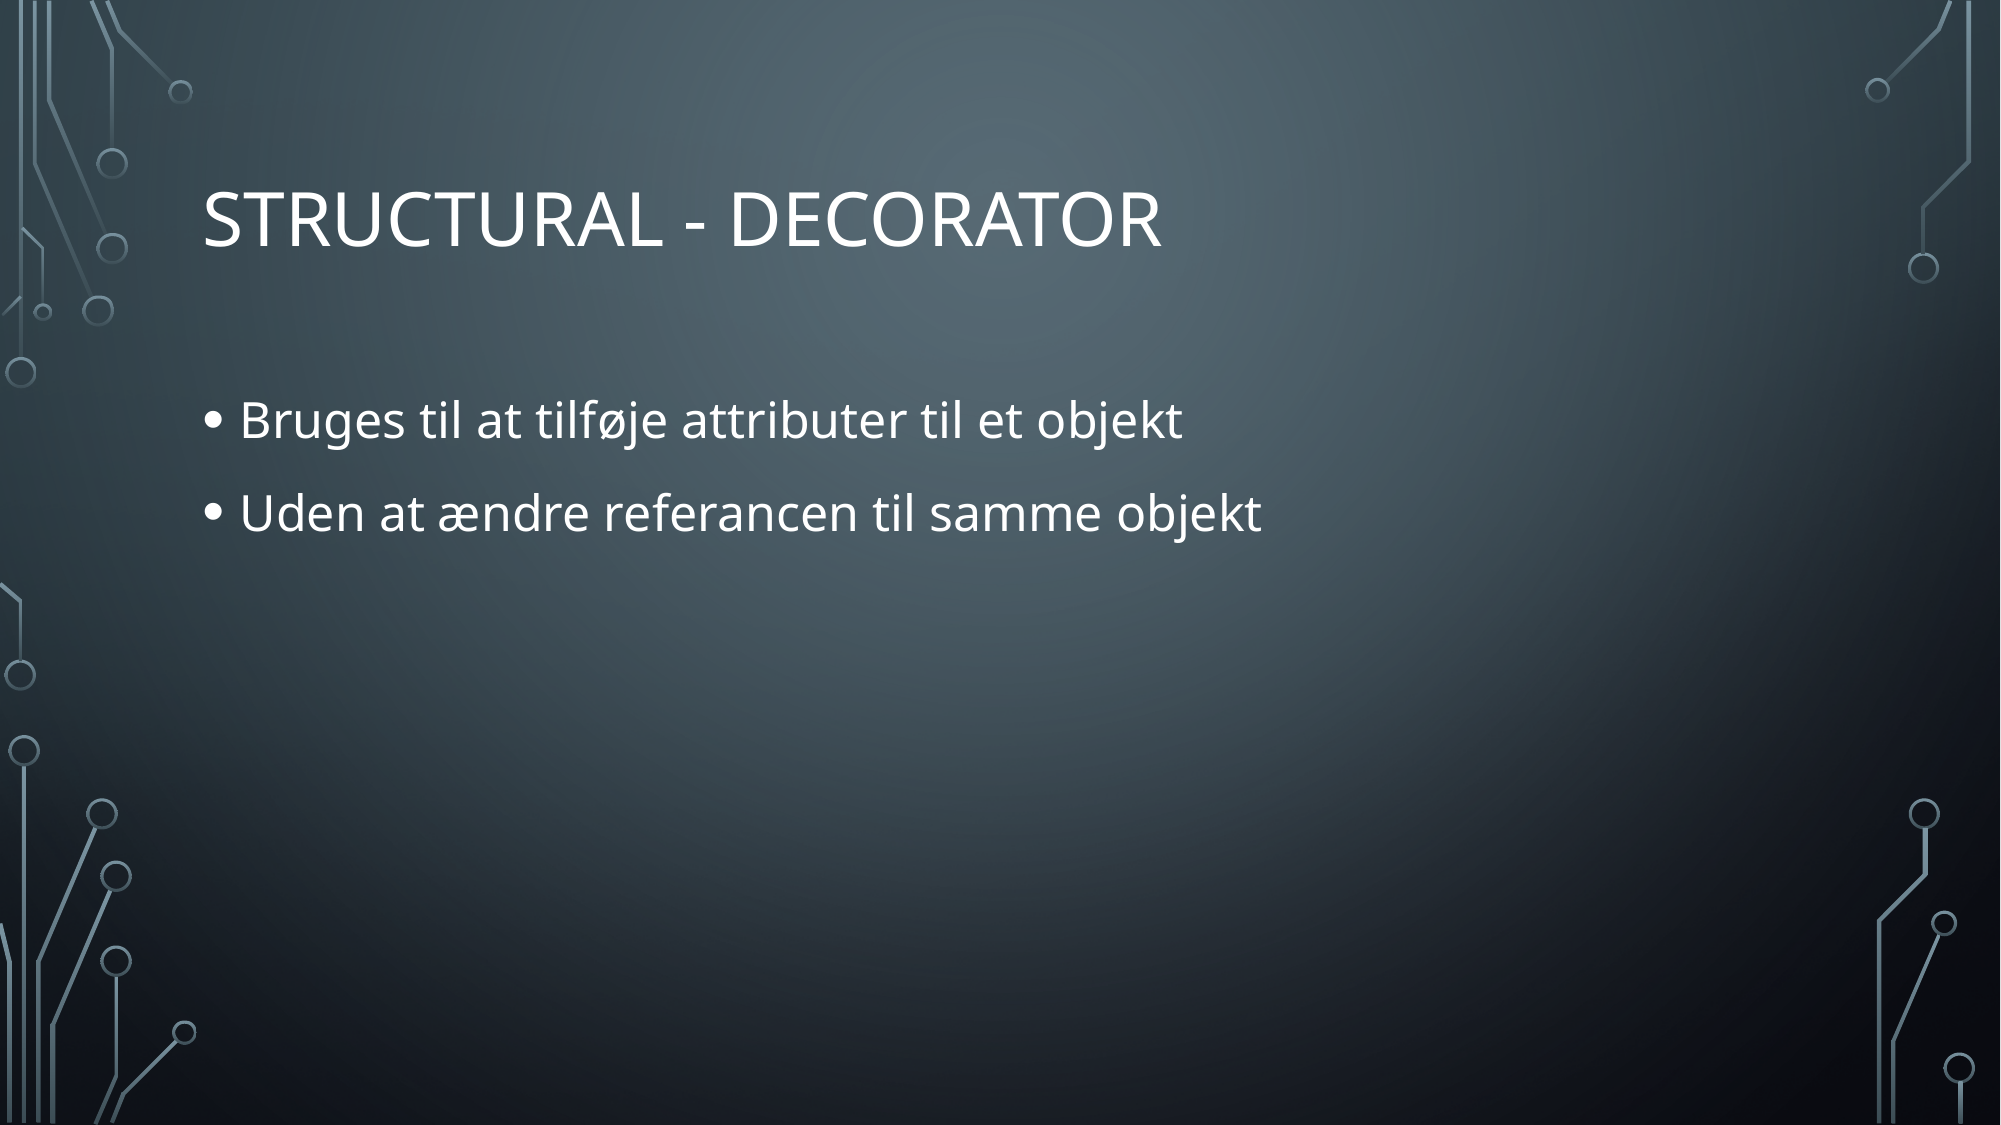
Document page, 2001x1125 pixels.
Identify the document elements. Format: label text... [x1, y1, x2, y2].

title Structural - decorator [187, 101, 1813, 344]
list Bruges til at tilføje attributer til et objekt Uden at ændre referancen til samme objekt [187, 369, 1813, 951]
